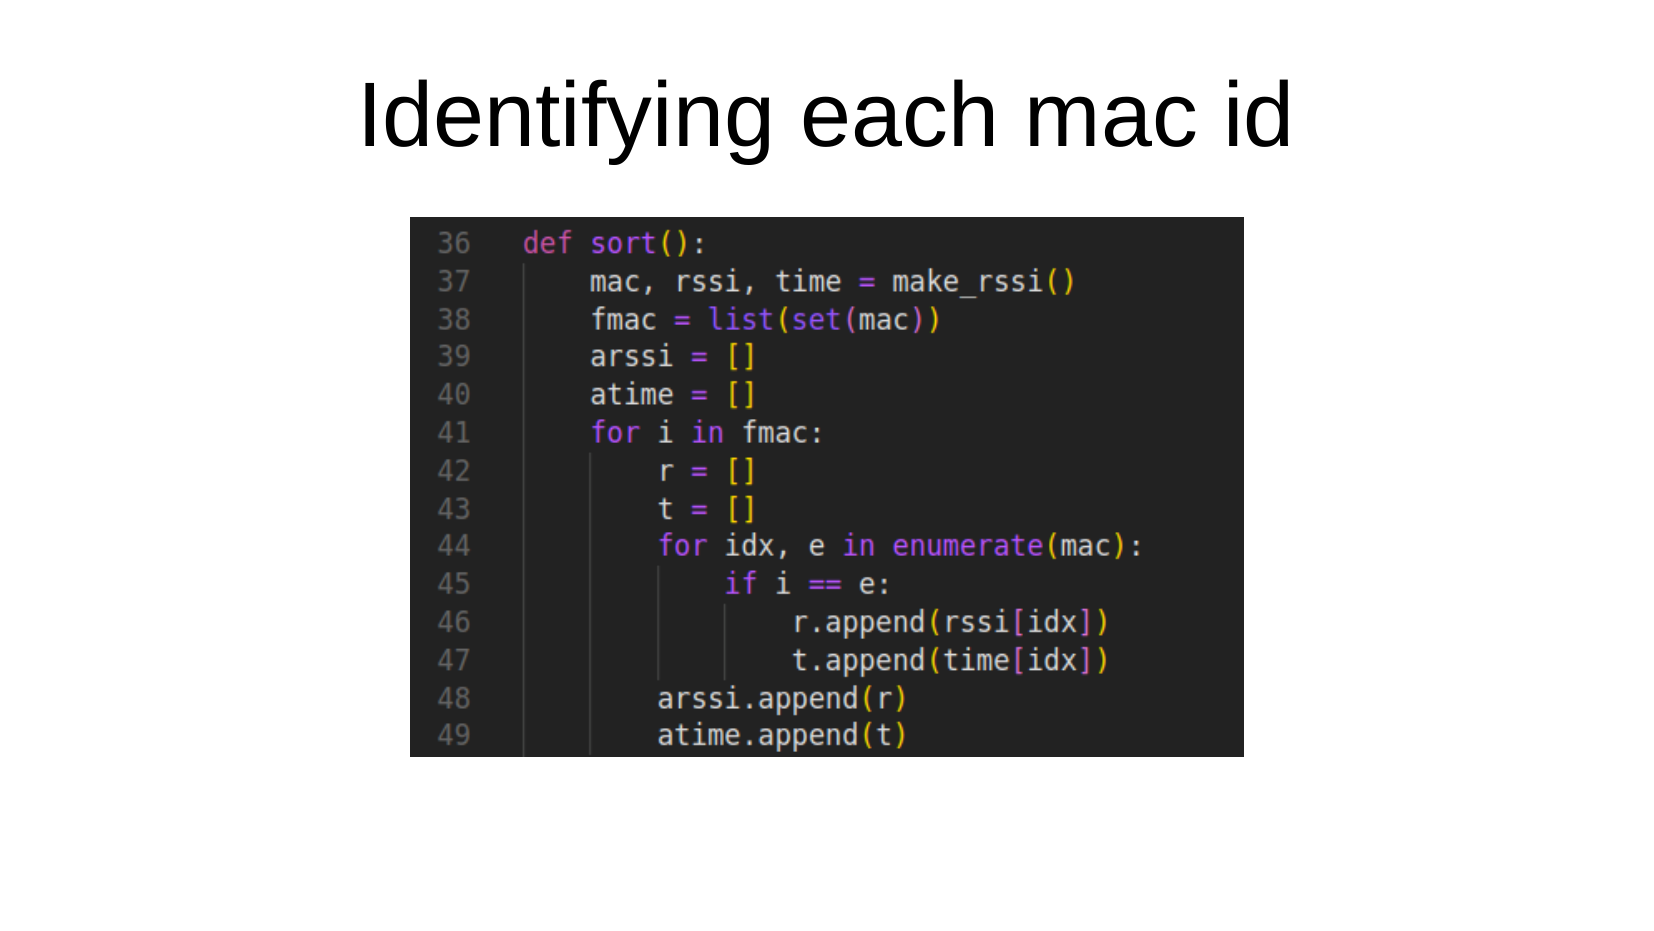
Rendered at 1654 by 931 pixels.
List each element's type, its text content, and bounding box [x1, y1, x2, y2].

title Identifying each mac id [82, 37, 1571, 193]
picture [410, 217, 1244, 758]
